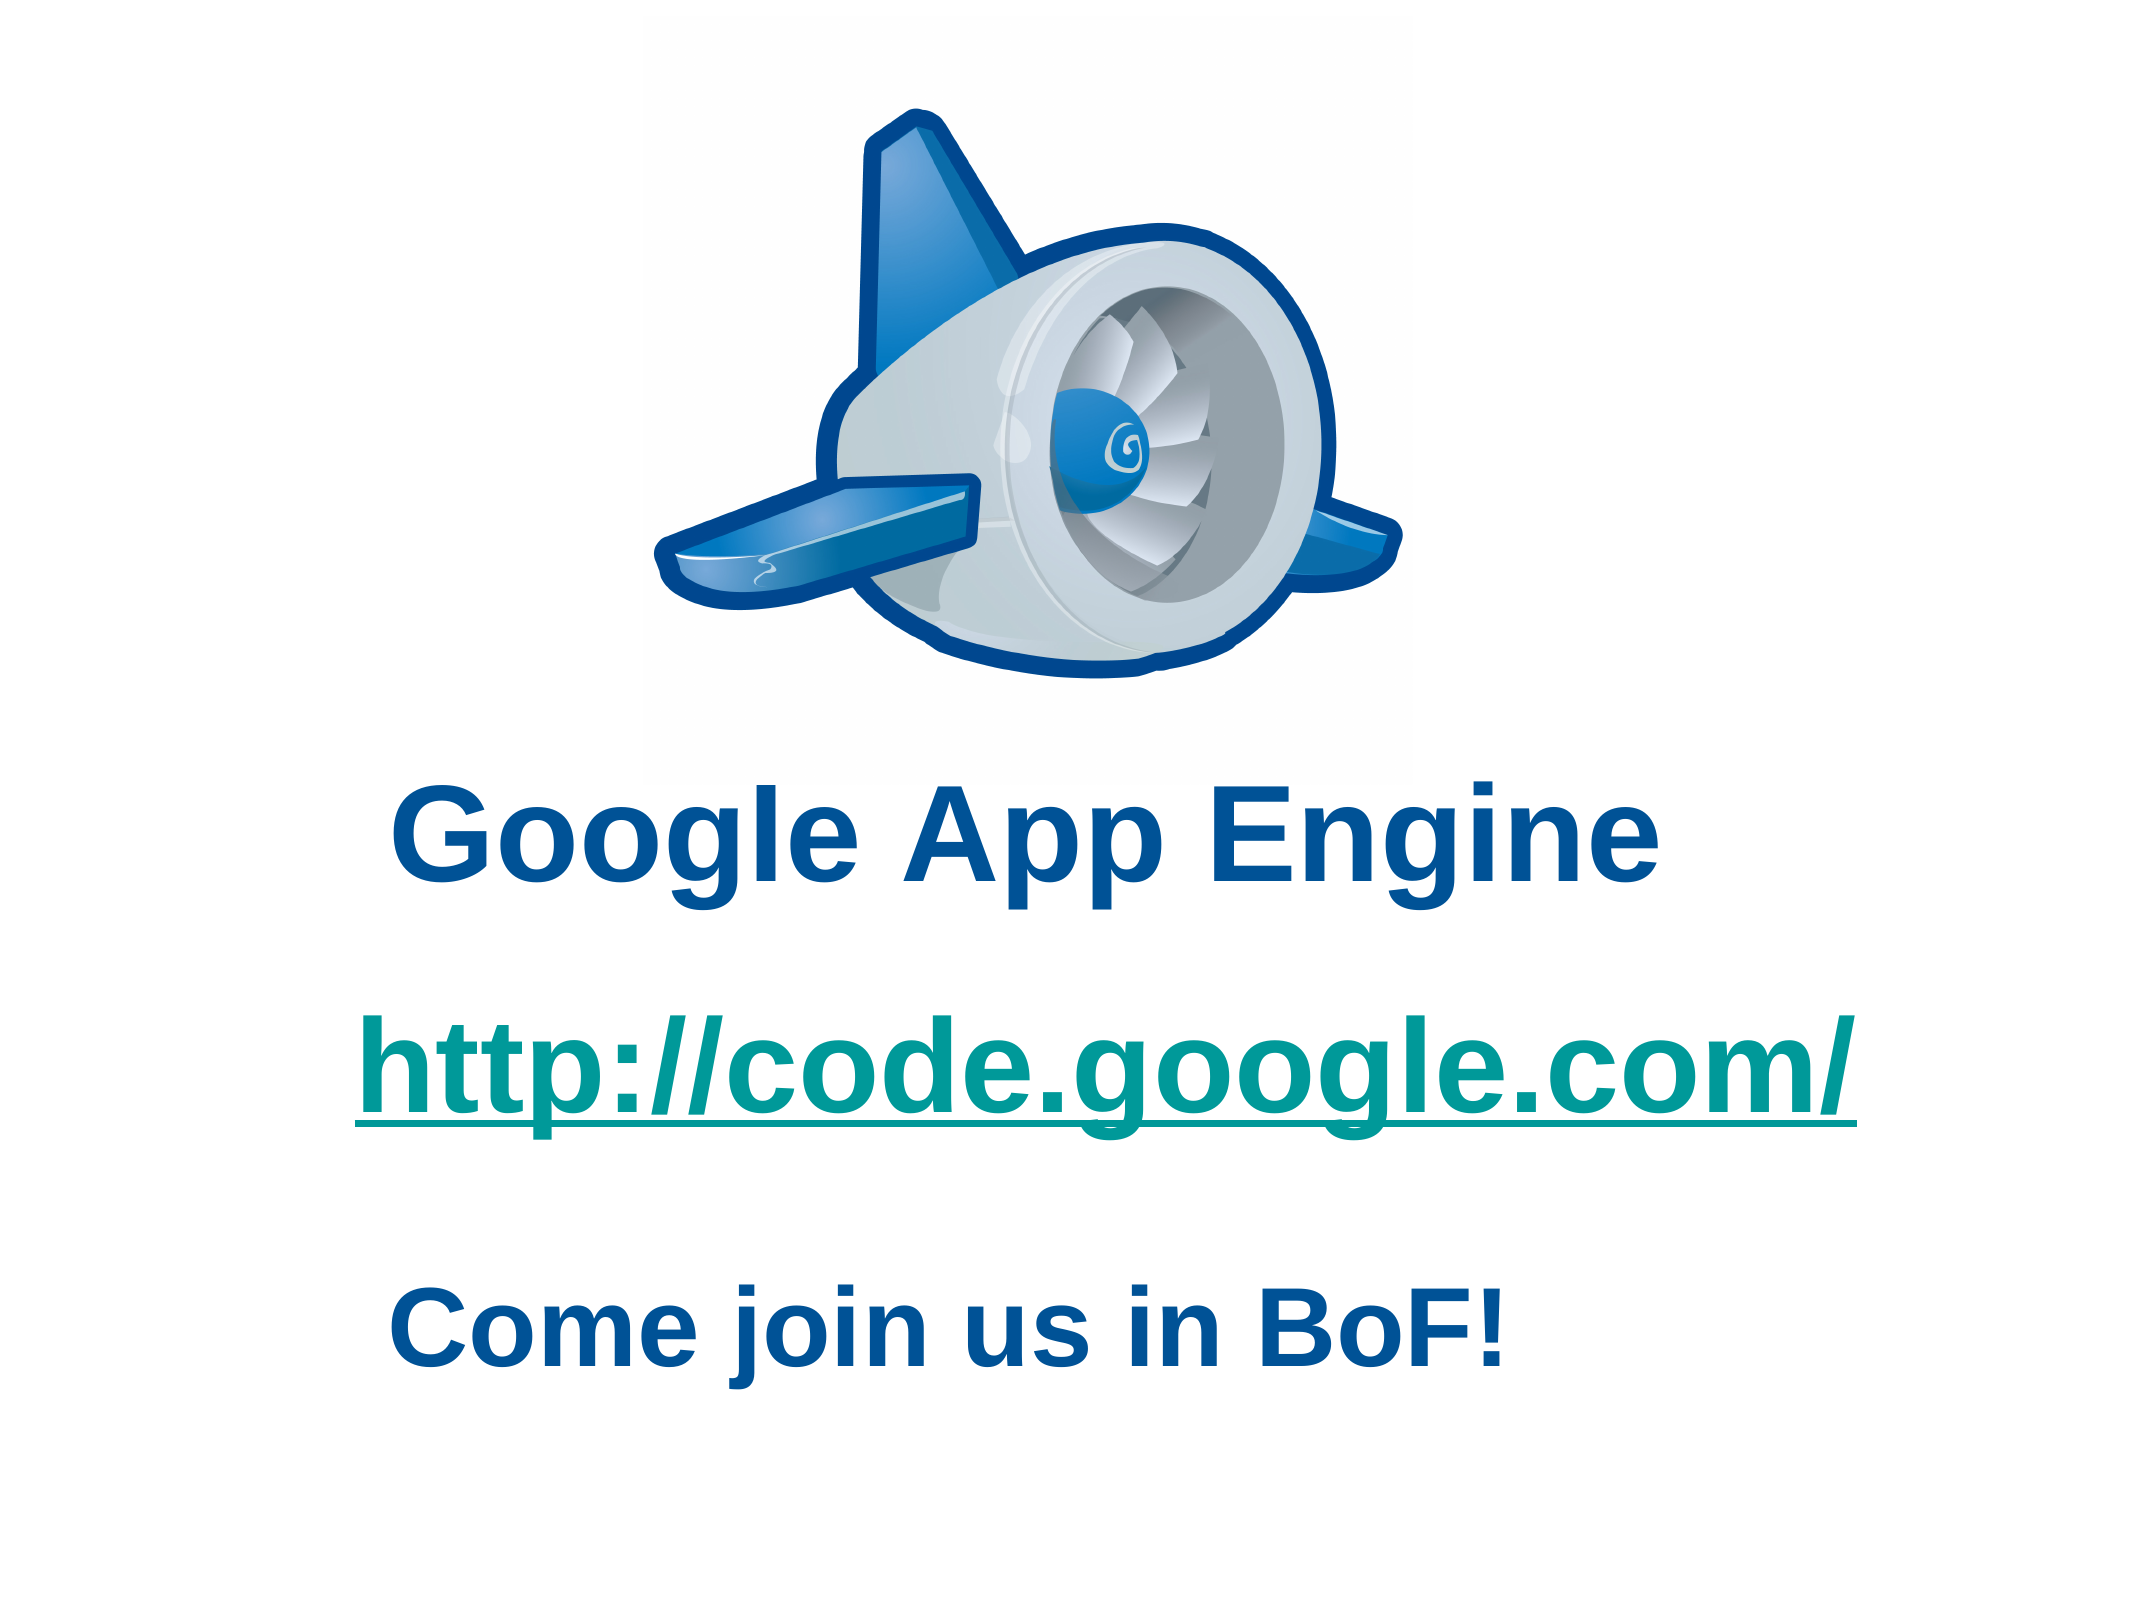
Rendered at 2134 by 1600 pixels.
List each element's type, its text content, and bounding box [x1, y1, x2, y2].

picture [643, 16, 1413, 785]
text_box Google App Engine [388, 764, 1877, 919]
text_box http://code.google.com/ [118, 999, 2094, 1150]
text_box Come join us in BoF! [387, 1270, 1876, 1426]
